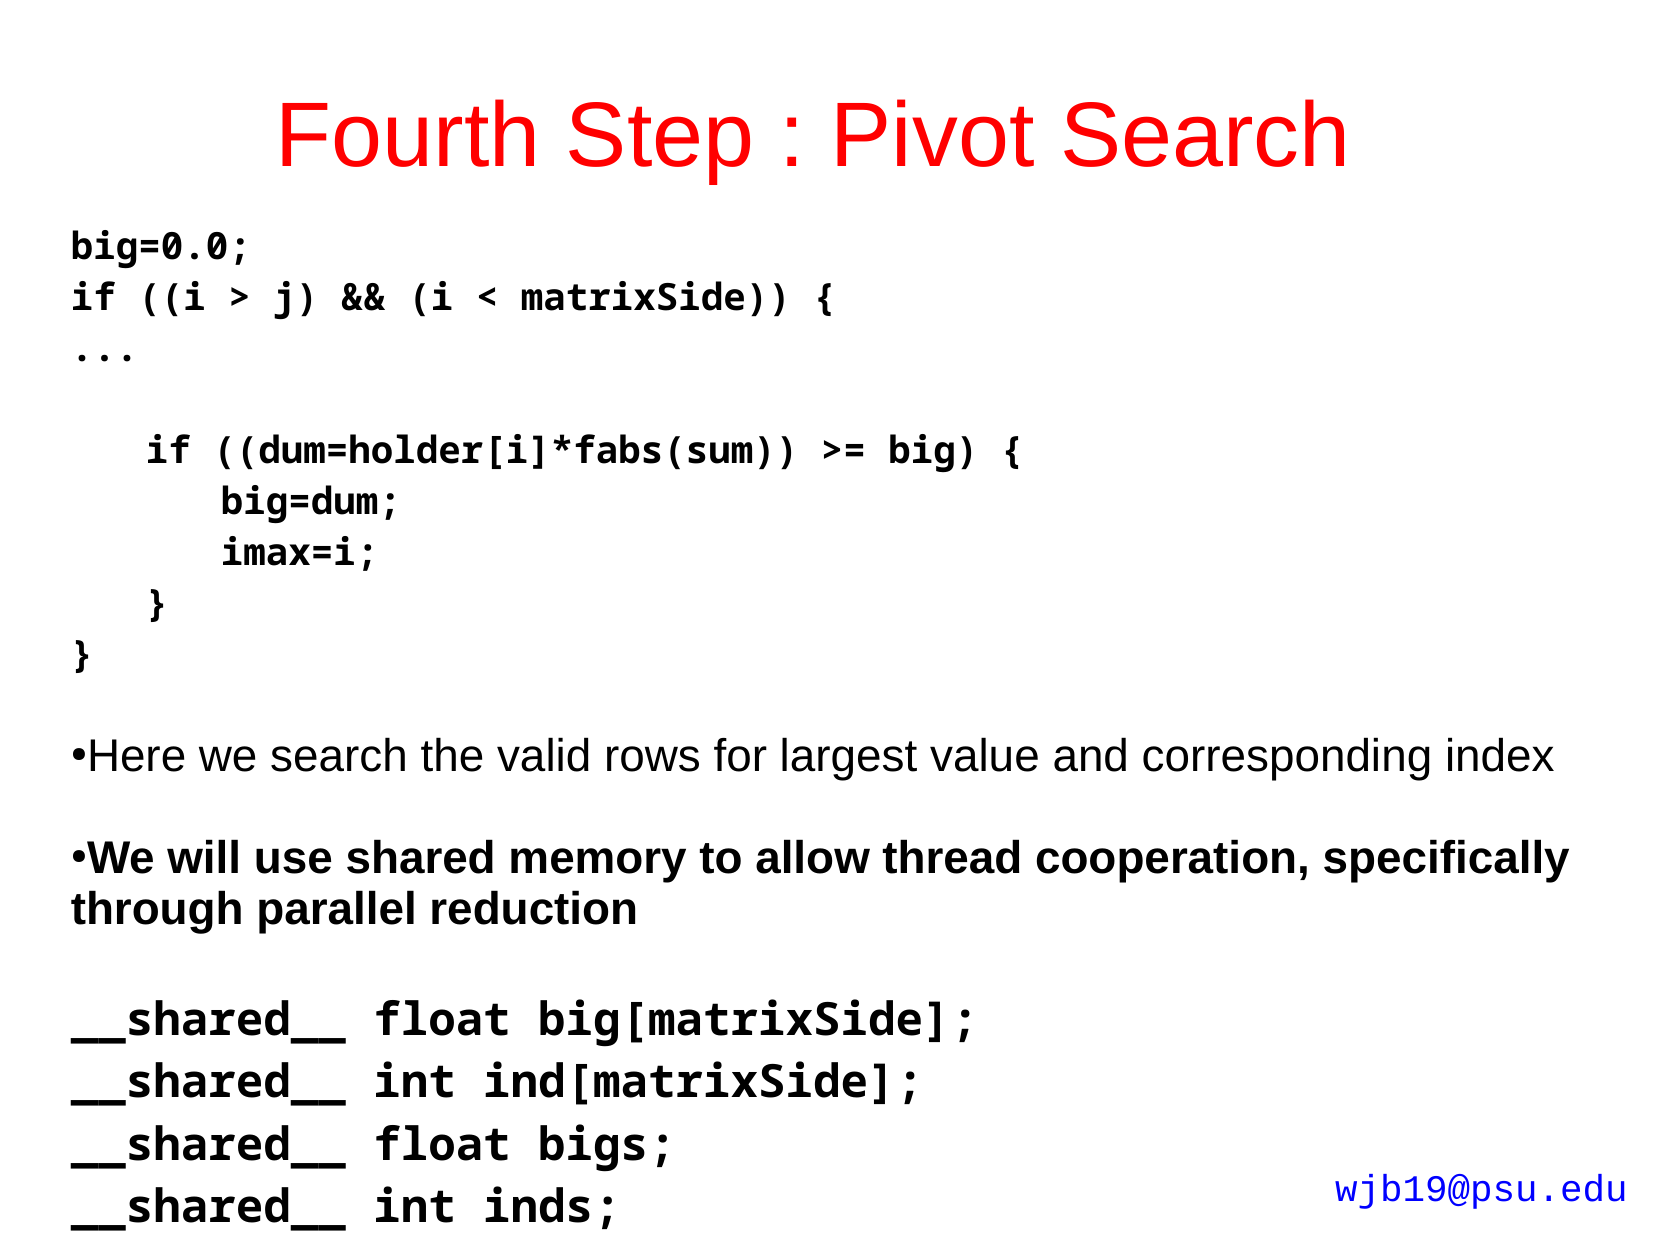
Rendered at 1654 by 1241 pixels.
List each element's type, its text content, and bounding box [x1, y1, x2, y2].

text_box wjb19@psu.edu [1320, 1162, 1643, 1220]
title Fourth Step : Pivot Search [82, 31, 1571, 219]
subtitle big=0.0; if ((i > j) && (i < matrixSide)) { ... if ((dum=holder[i]*fabs(sum)) >= big) { big=dum; imax=i; } } Here we search the valid rows for largest value and corresponding index We will use shared memory to allow thread cooperation, specifically through parallel reduction __shared__ float big[matrixSide]; __shared__ int ind[matrixSide]; __shared__ float bigs; __shared__ int inds; [70, 219, 1642, 1241]
